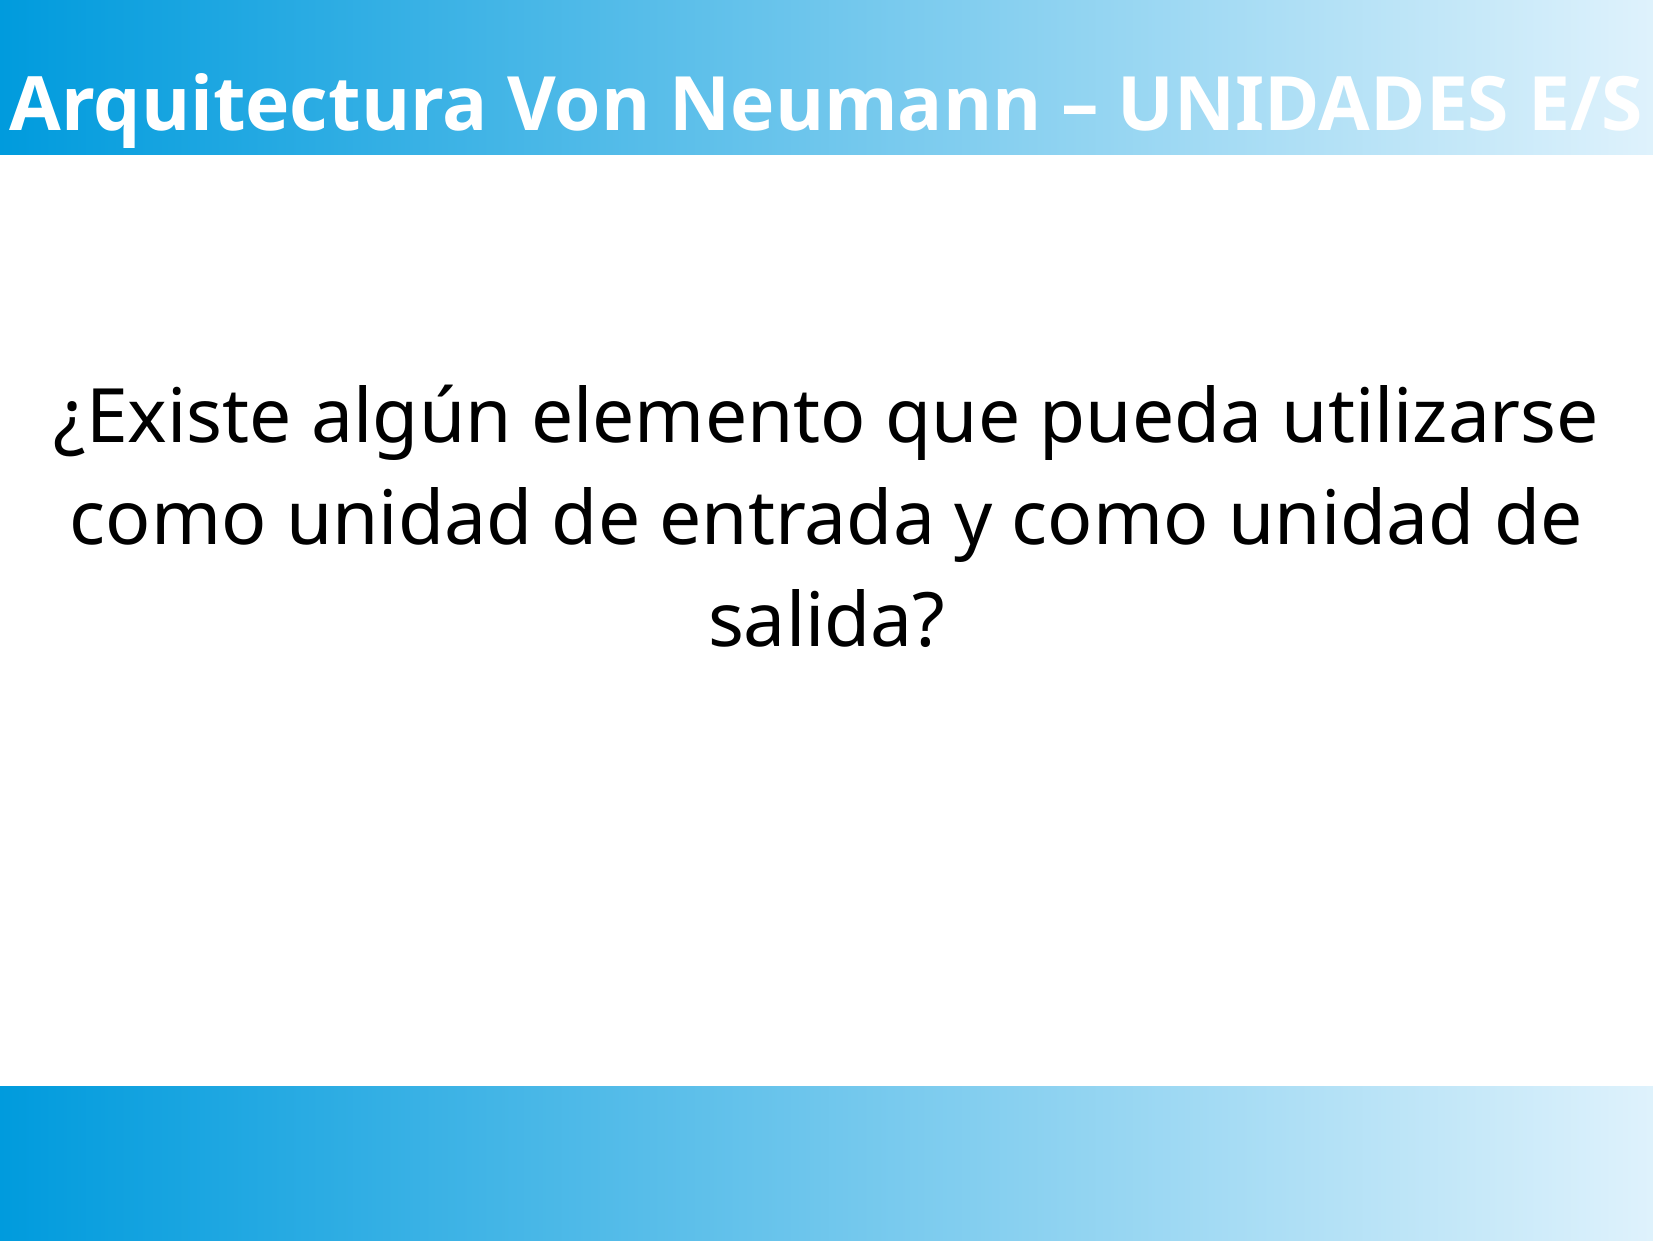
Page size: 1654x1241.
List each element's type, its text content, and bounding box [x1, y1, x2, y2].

title Arquitectura Von Neumann – UNIDADES E/S [0, 0, 1654, 153]
list ¿Existe algún elemento que pueda utilizarse como unidad de entrada y como unidad de salida? [0, 153, 1654, 1004]
